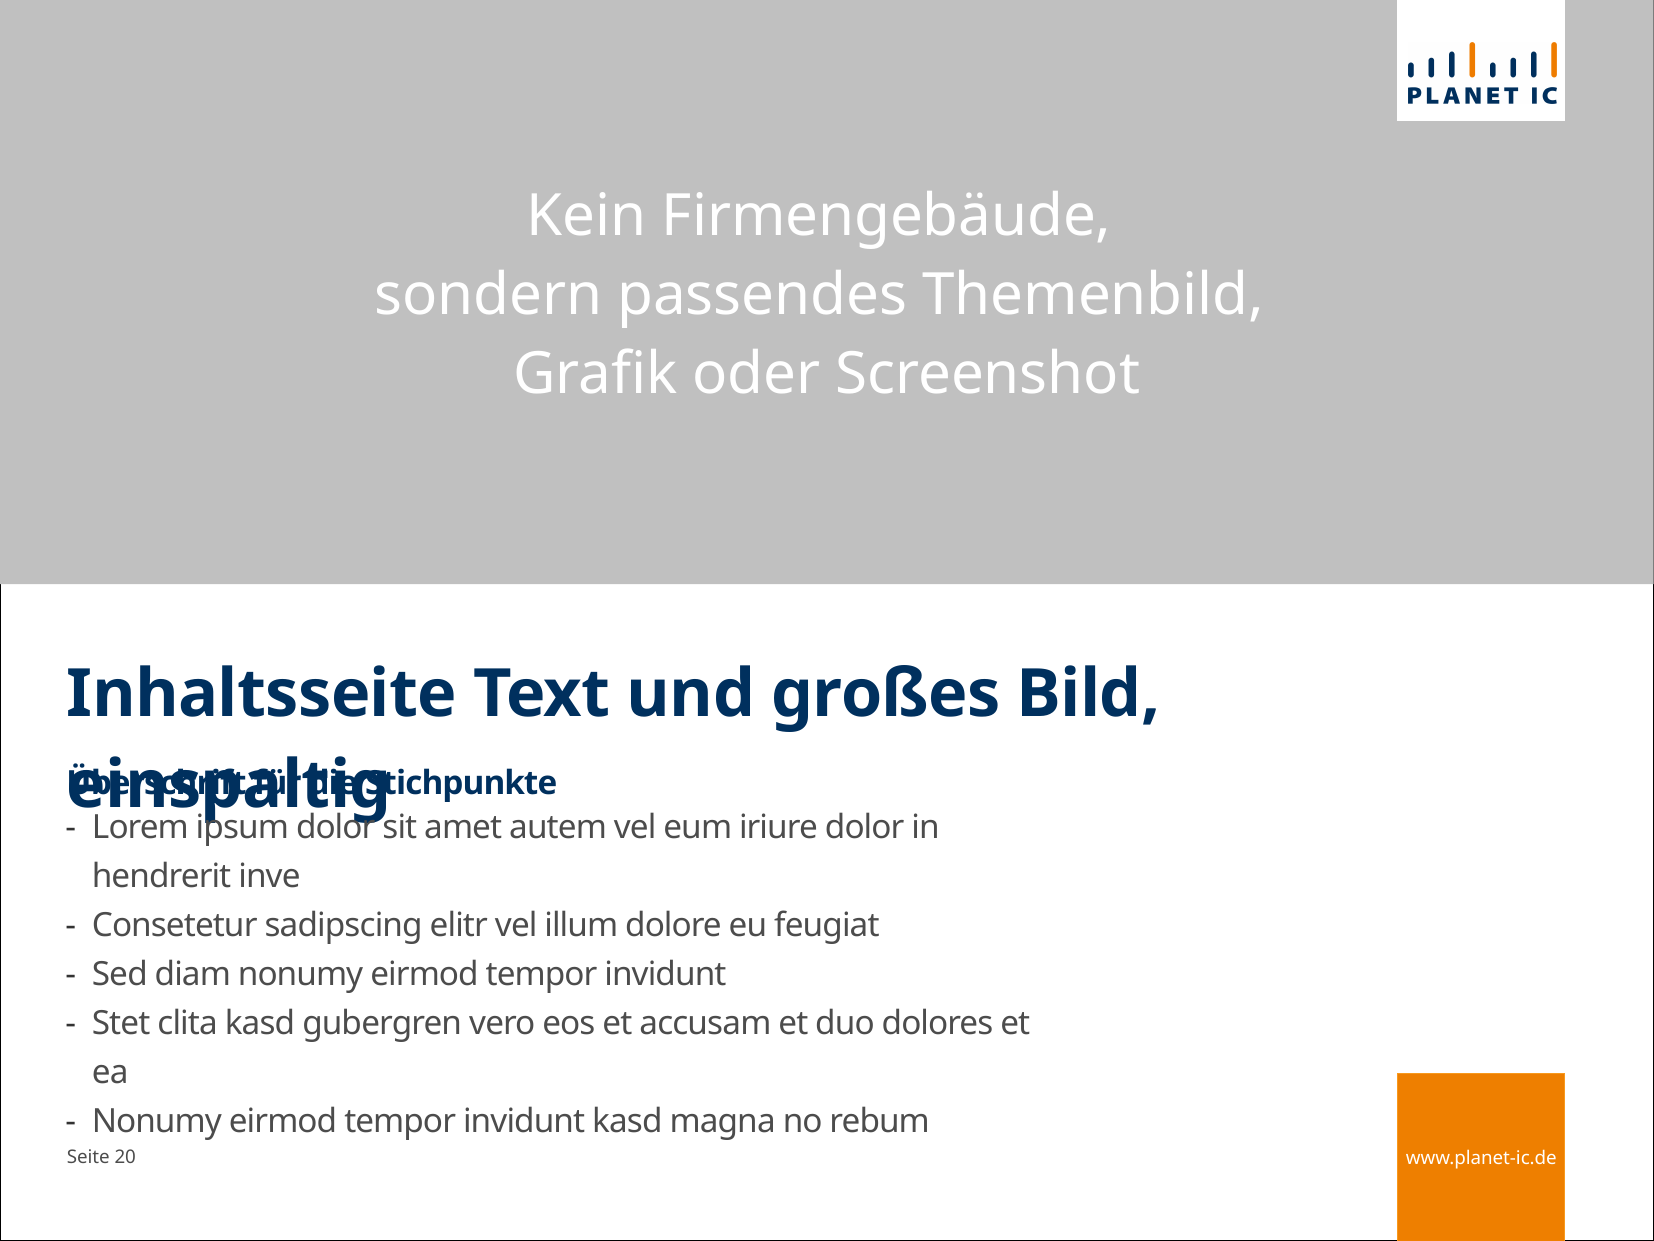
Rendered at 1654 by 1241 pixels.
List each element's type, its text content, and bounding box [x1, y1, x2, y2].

text_box Inhaltsseite Text und großes Bild, einspaltig [66, 645, 1332, 710]
picture [1408, 42, 1557, 104]
text_box Lorem ipsum dolor sit amet autem vel eum iriure dolor in hendrerit inve Consetetur sadipscing elitr vel illum dolore eu feugiat Sed diam nonumy eirmod tempor invidunt Stet clita kasd gubergren vero eos et accusam et duo dolores et ea Nonumy eirmod tempor invidunt kasd magna no rebum [65, 799, 1032, 1038]
text_box Überschrift für die Stichpunkte [66, 754, 669, 799]
